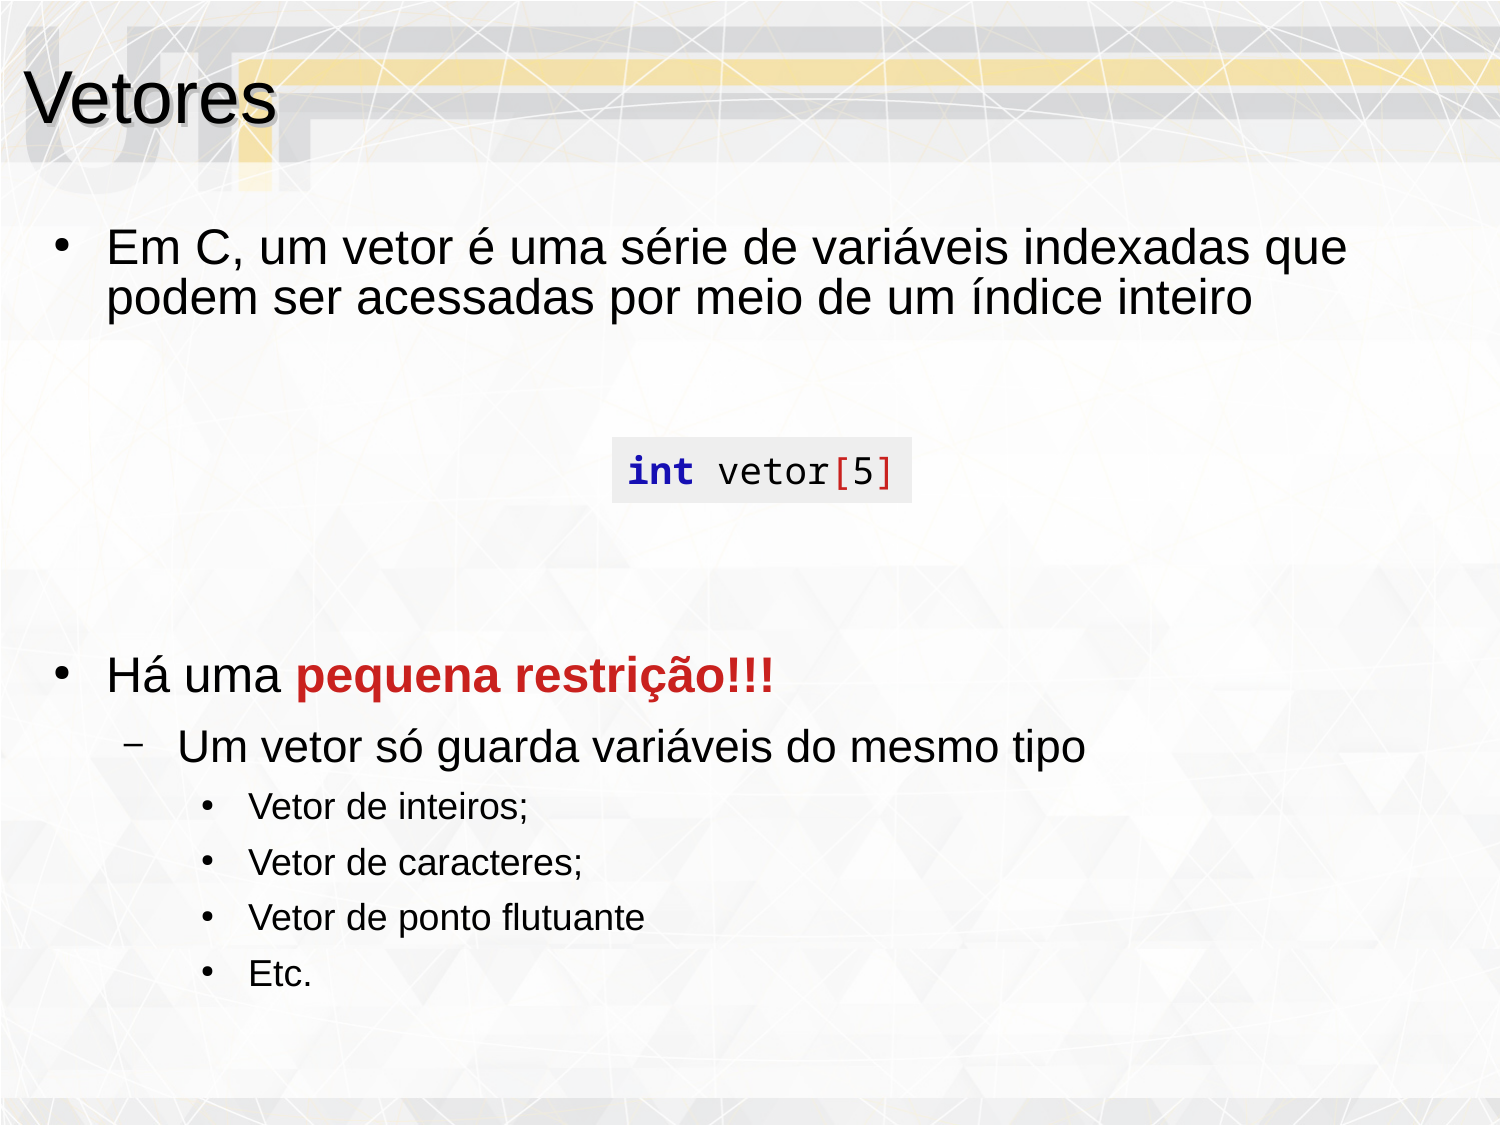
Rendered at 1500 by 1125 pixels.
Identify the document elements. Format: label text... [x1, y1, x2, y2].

title Vetores [23, 18, 1489, 178]
text_box int vetor[5] [612, 437, 888, 490]
list Em C, um vetor é uma série de variáveis indexadas que podem ser acessadas por meio de um índice inteiro Há uma pequena restrição!!! Um vetor só guarda variáveis do mesmo tipo Vetor de inteiros; Vetor de caracteres; Vetor de ponto flutuante Etc. [35, 224, 1477, 1087]
